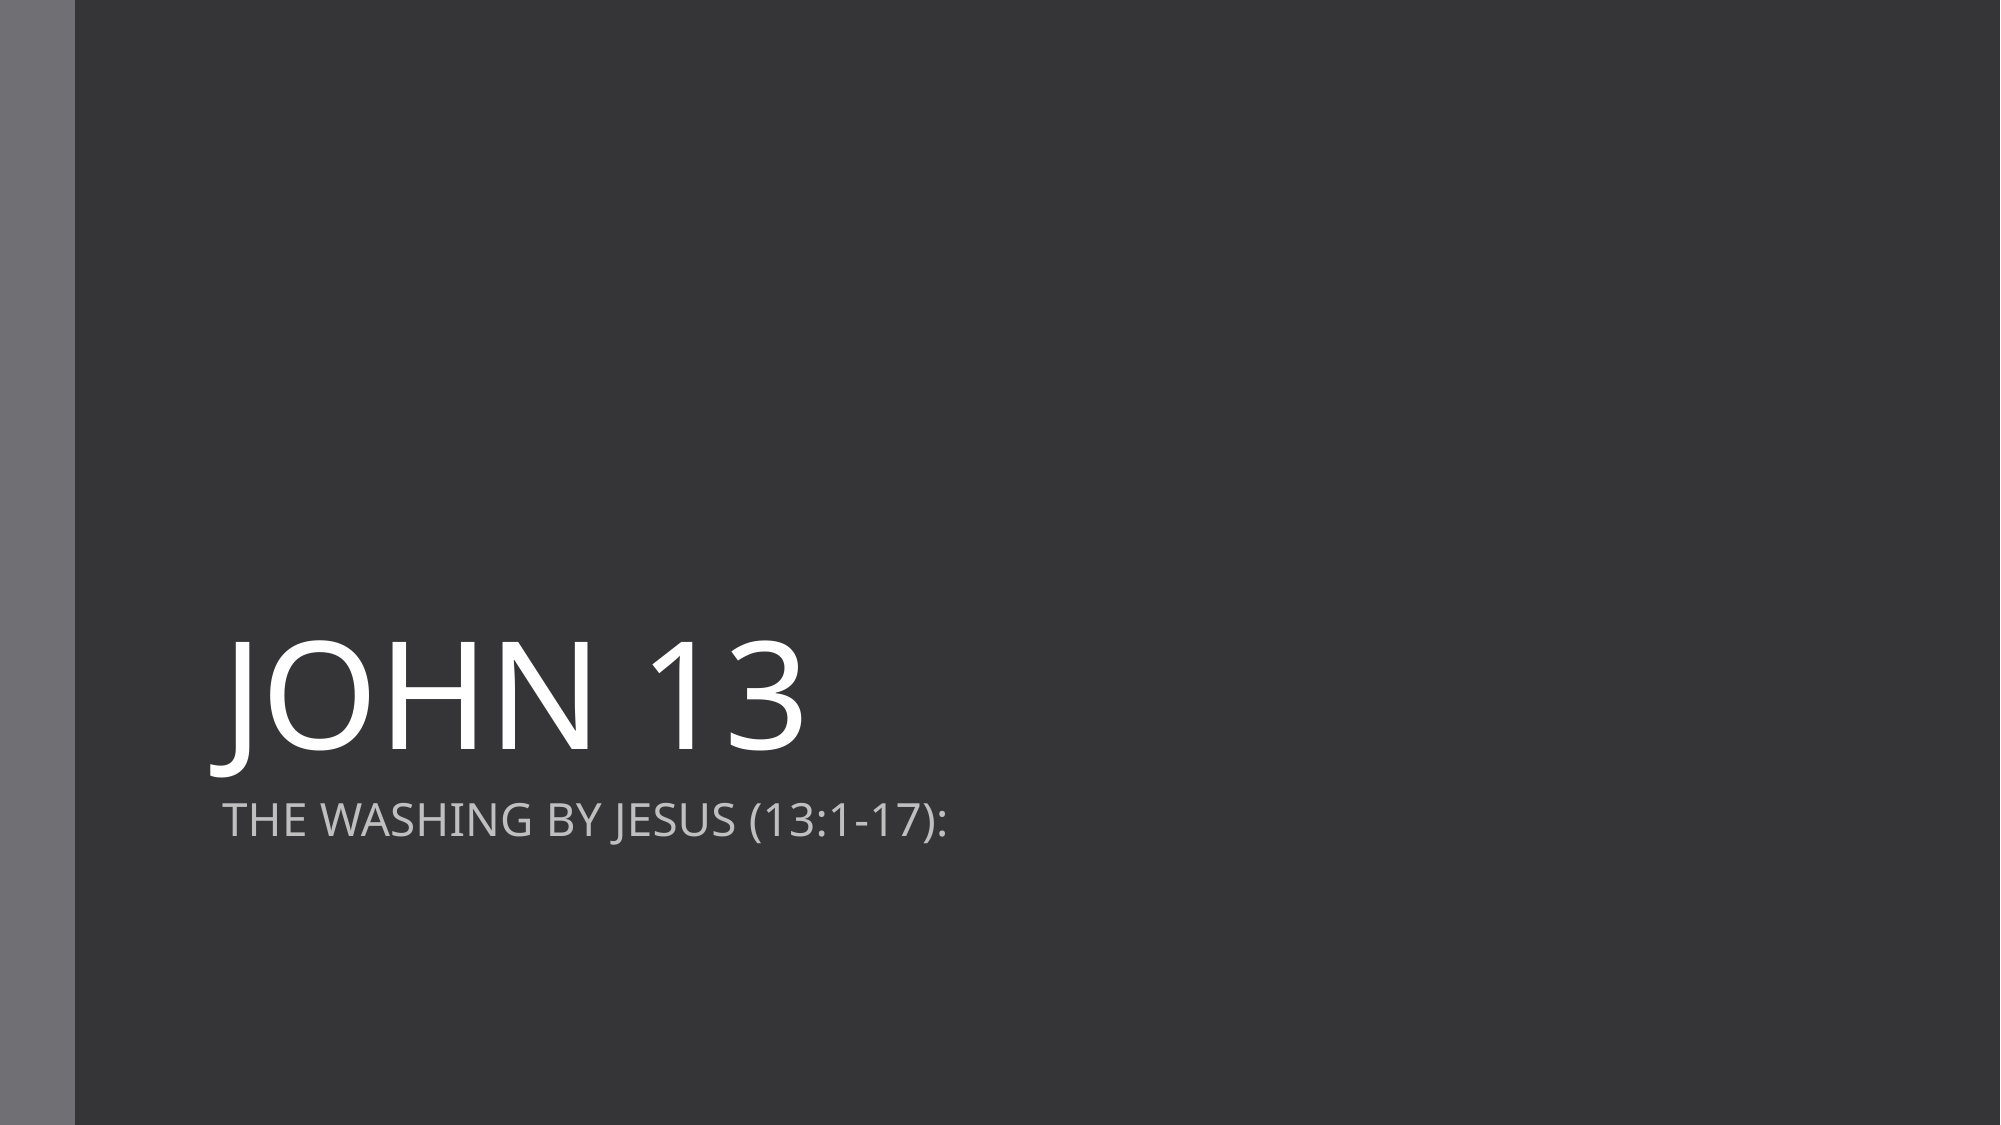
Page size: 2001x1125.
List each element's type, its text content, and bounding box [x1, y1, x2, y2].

subtitle THE WASHING BY JESUS (13:1-17): [206, 787, 1752, 1066]
title JOHN 13 [206, 124, 1752, 787]
